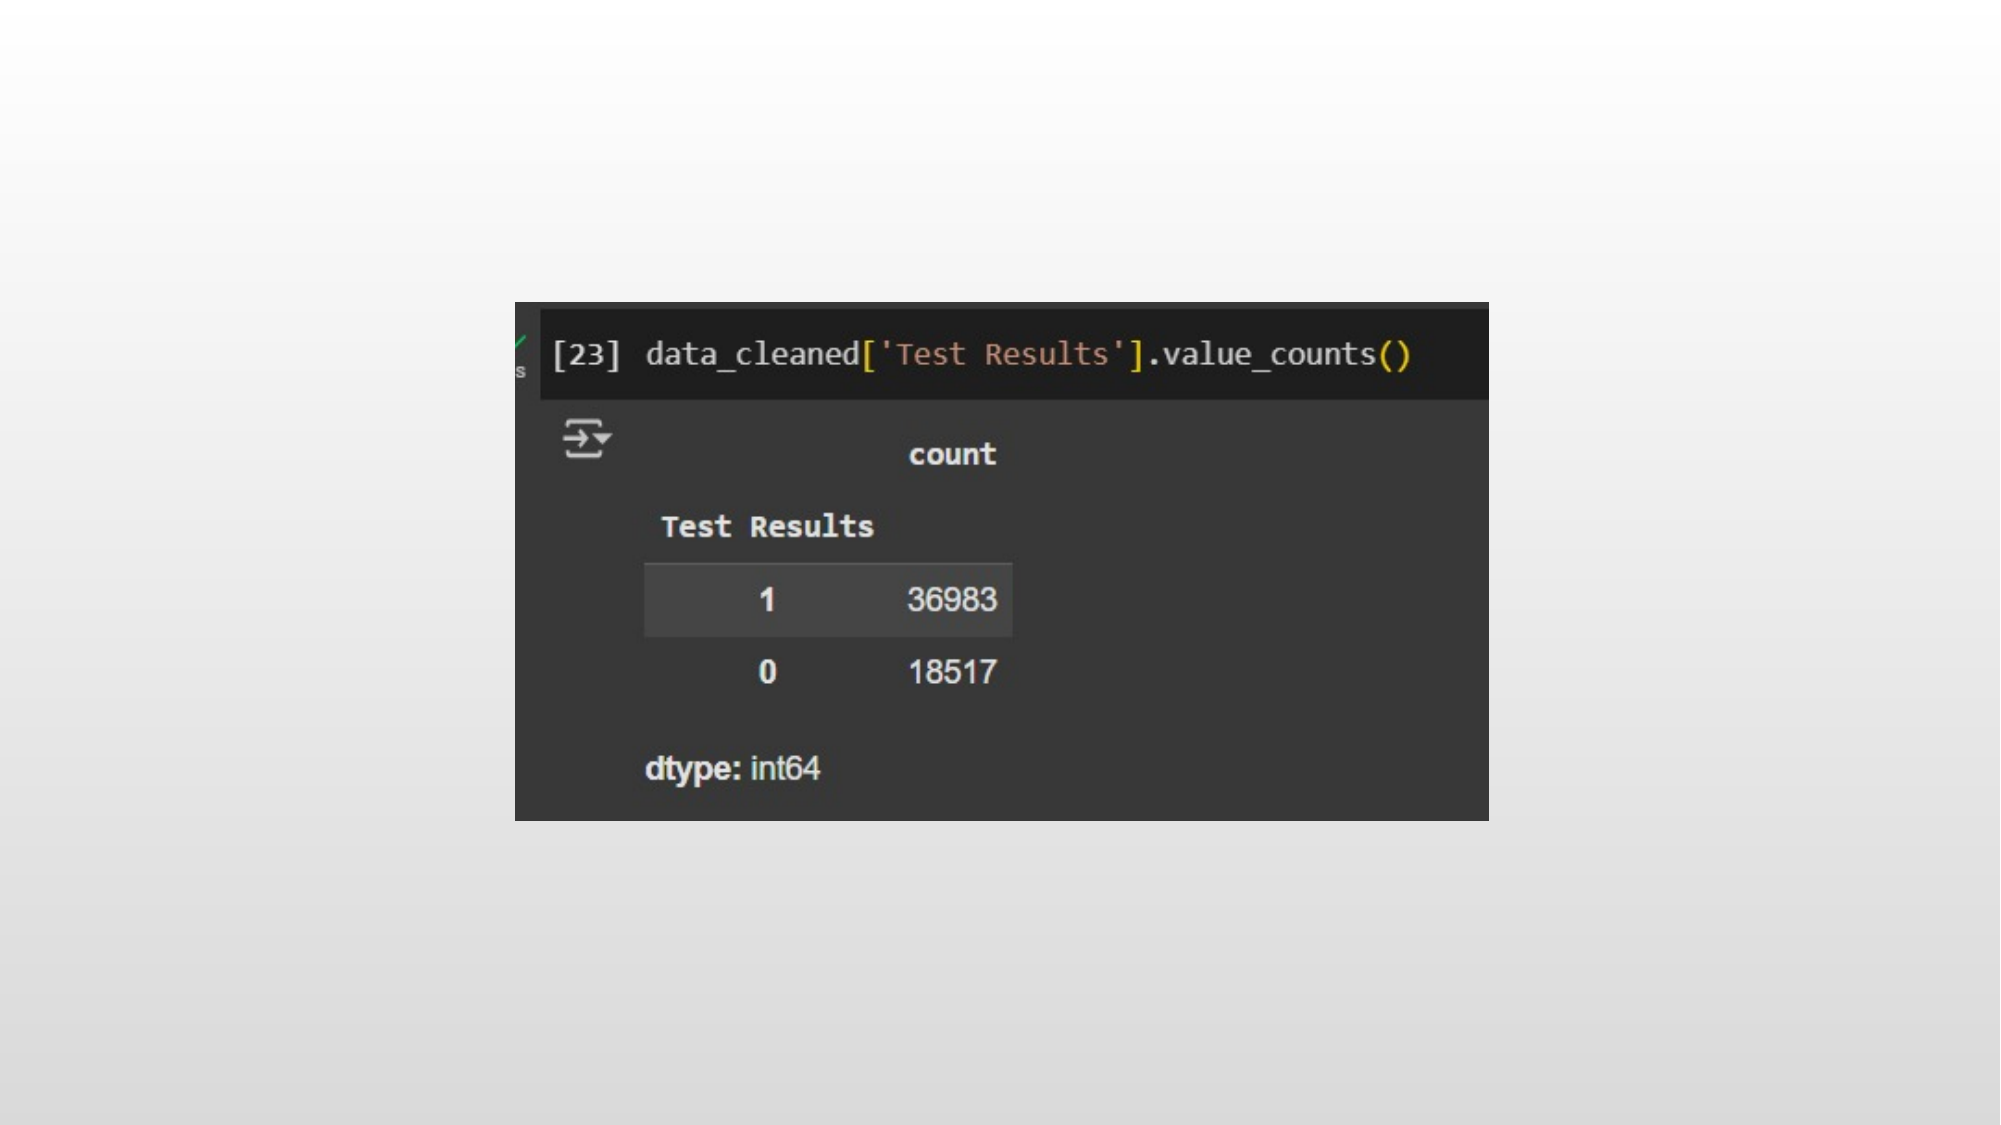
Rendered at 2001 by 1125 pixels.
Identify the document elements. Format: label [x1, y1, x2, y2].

picture [515, 302, 1489, 821]
